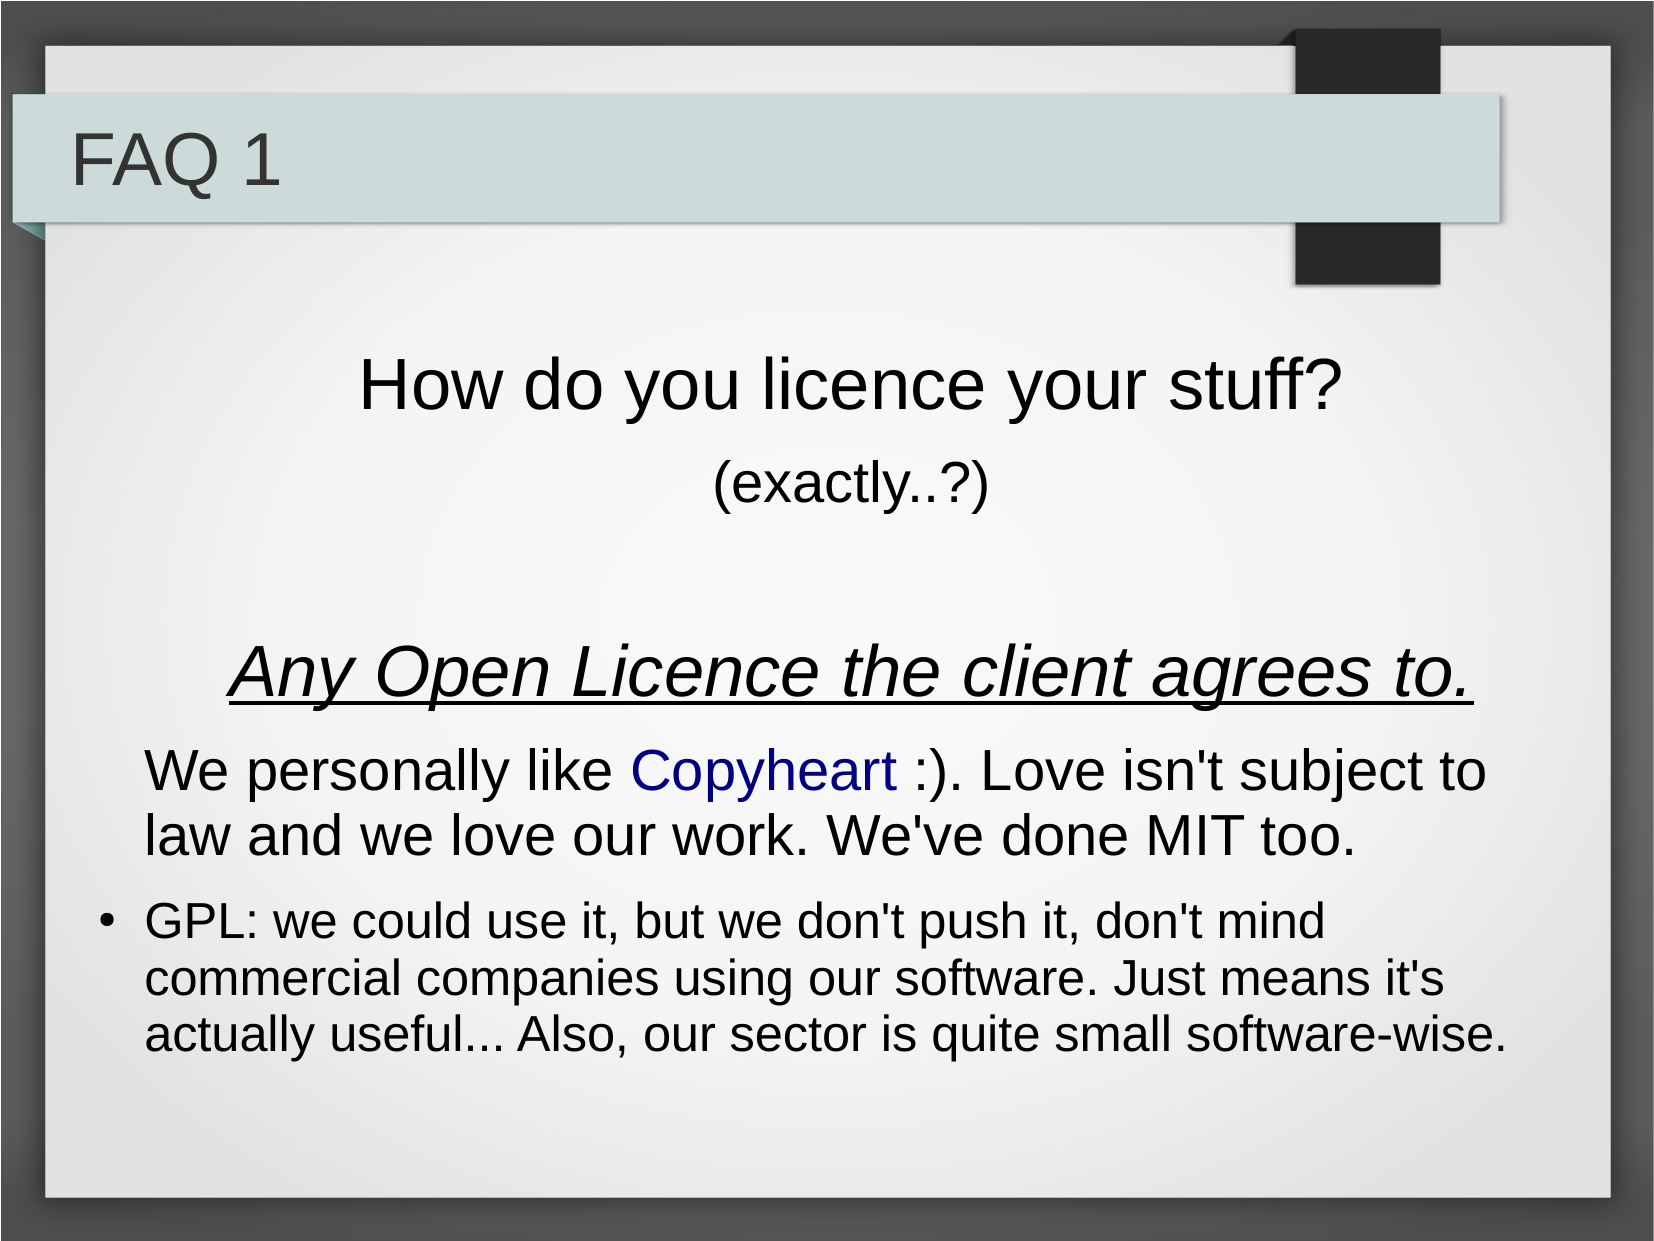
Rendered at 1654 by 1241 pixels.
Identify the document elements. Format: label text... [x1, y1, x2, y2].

title FAQ 1 [70, 106, 1229, 213]
list How do you licence your stuff? (exactly..?) Any Open Licence the client agrees to. We personally like Copyheart :). Love isn't subject to law and we love our work. We've done MIT too. GPL: we could use it, but we don't push it, don't mind commercial companies using our software. Just means it's actually useful... Also, our sector is quite small software-wise. [82, 343, 1560, 1075]
picture [1, 1, 1654, 1241]
